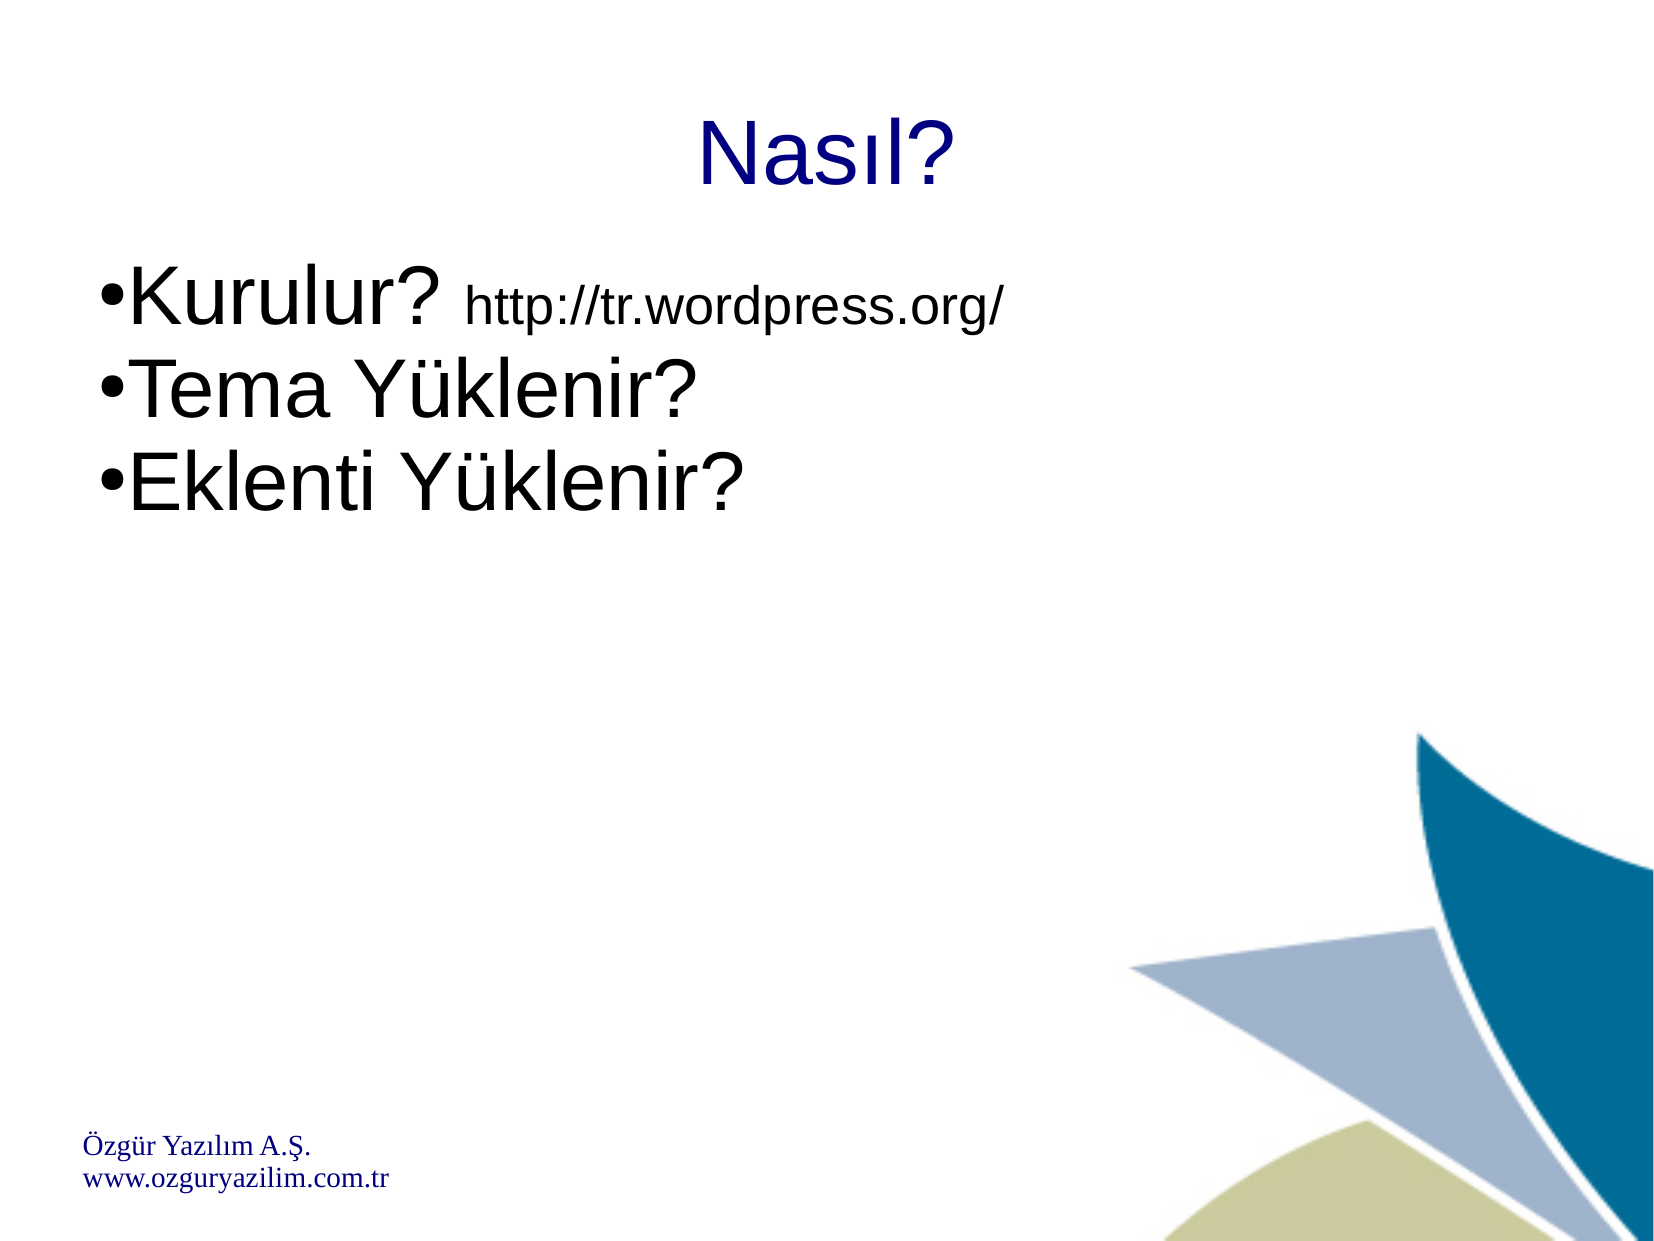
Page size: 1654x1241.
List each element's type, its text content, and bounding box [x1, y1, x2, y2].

title Nasıl? [82, 49, 1571, 257]
picture [1062, 708, 1654, 1241]
text_box Kurulur? http://tr.wordpress.org/ Tema Yüklenir? Eklenti Yüklenir? [82, 242, 1536, 591]
